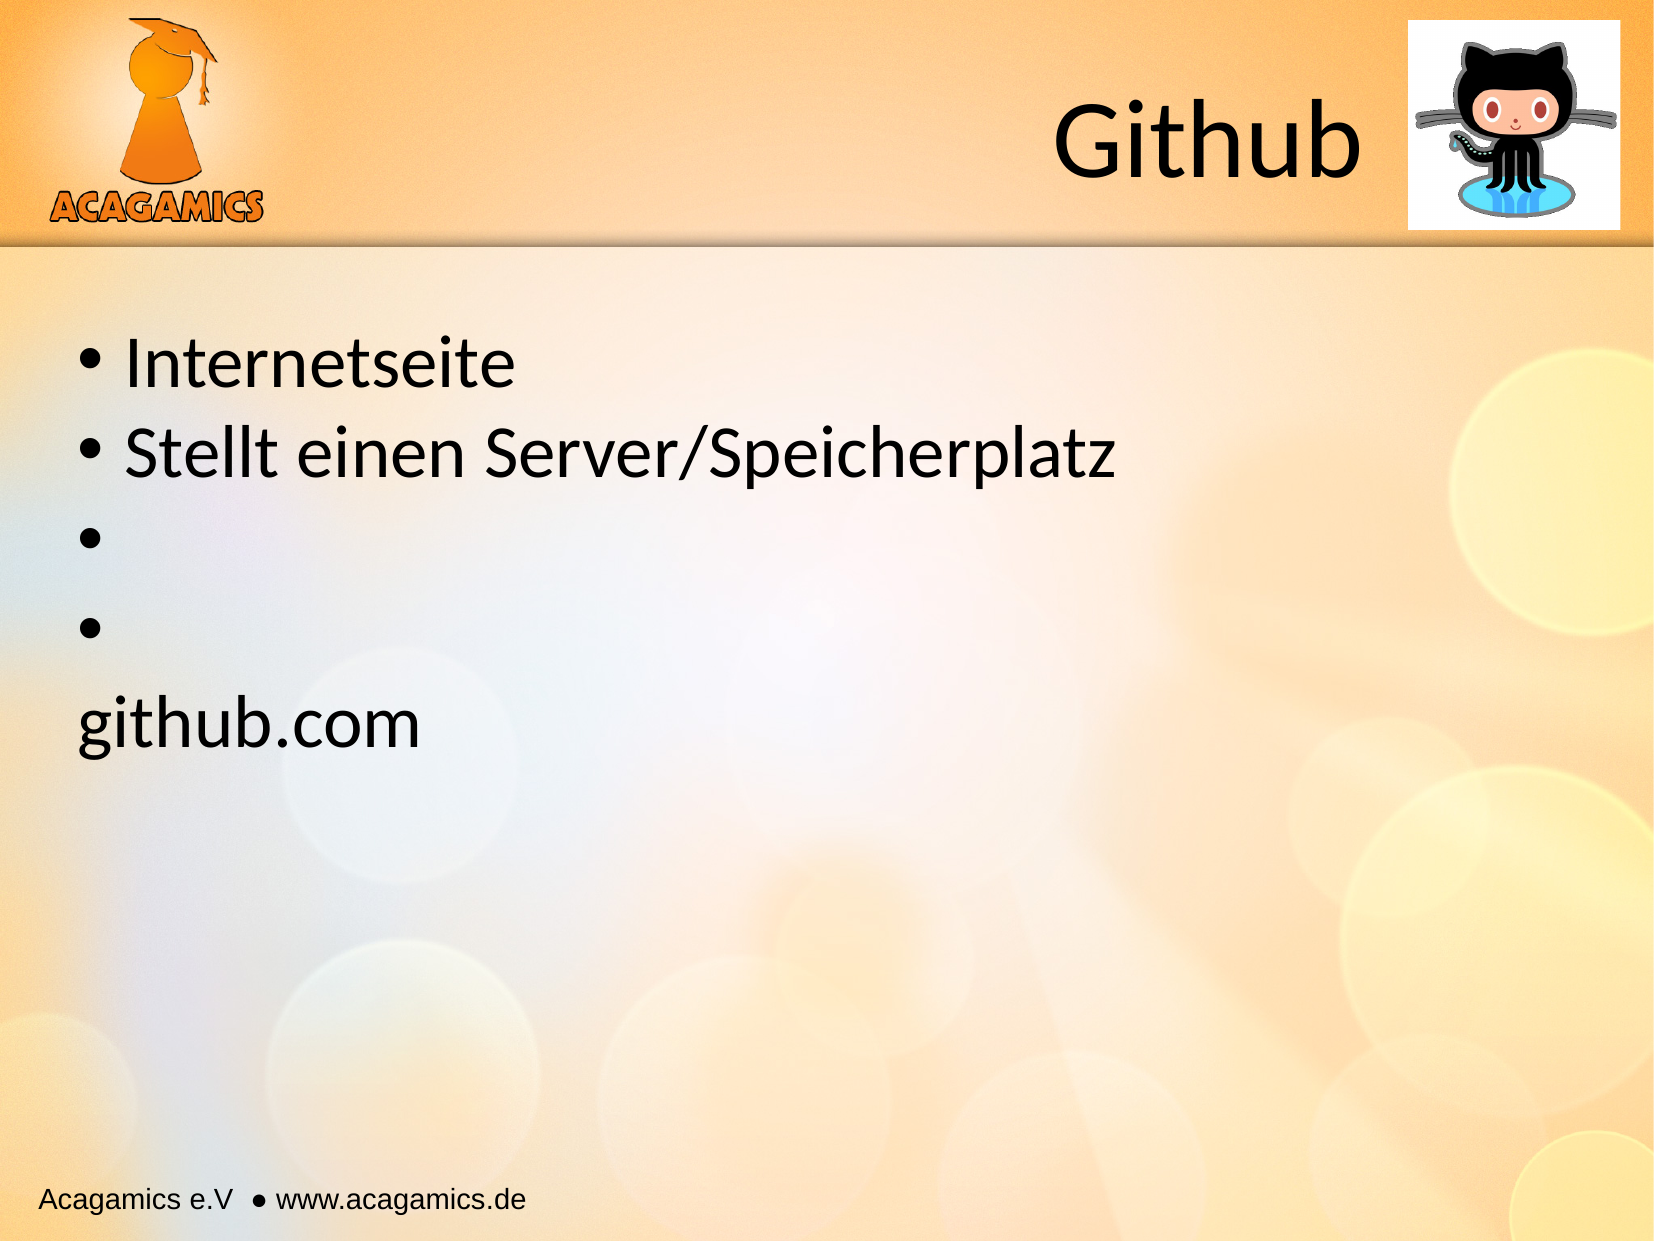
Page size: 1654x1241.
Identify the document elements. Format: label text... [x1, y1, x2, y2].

picture [1408, 20, 1621, 230]
text_box Internetseite Stellt einen Server/Speicherplatz github.com [62, 304, 1583, 775]
text_box Github [1037, 57, 1408, 210]
